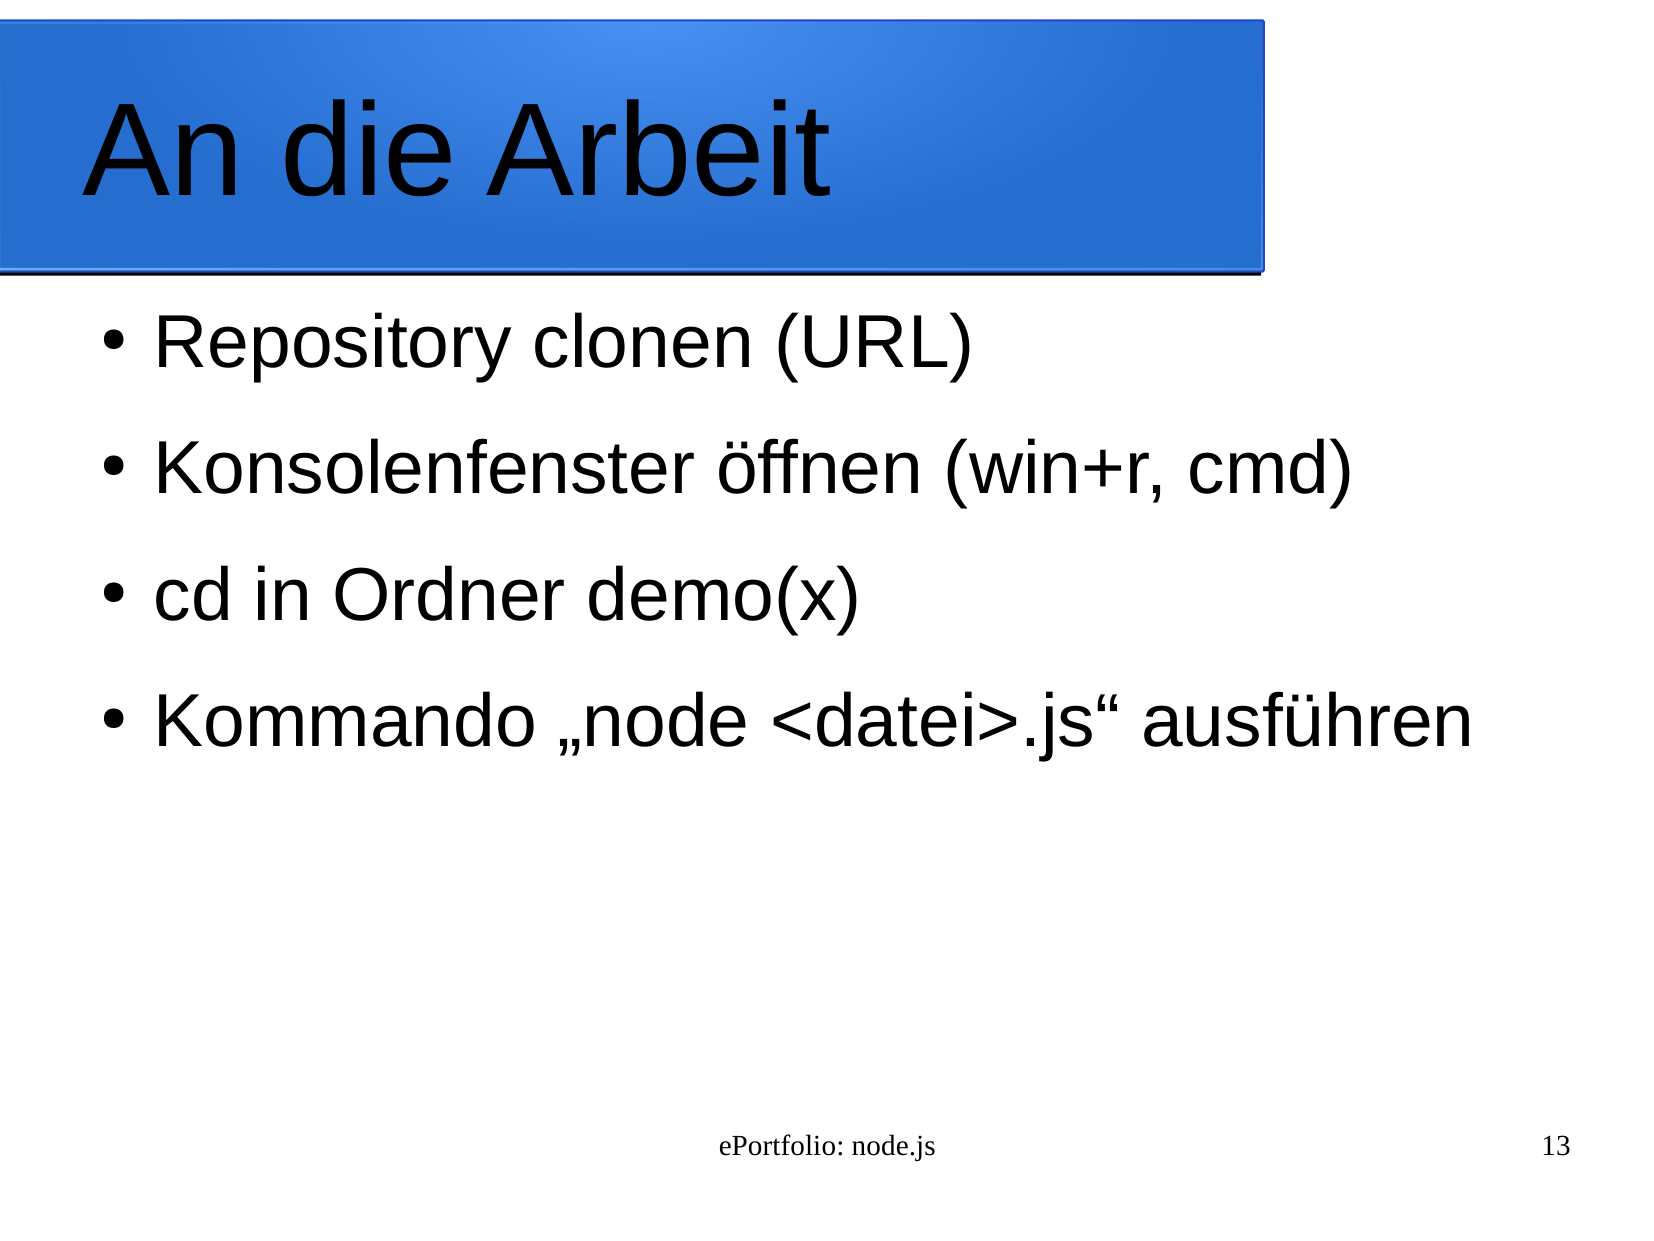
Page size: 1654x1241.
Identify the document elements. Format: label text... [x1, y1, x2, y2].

title An die Arbeit [82, 47, 1235, 252]
list Repository clonen (URL) Konsolenfenster öffnen (win+r, cmd) cd in Ordner demo(x) Kommando „node <datei>.js“ ausführen [82, 299, 1571, 1019]
